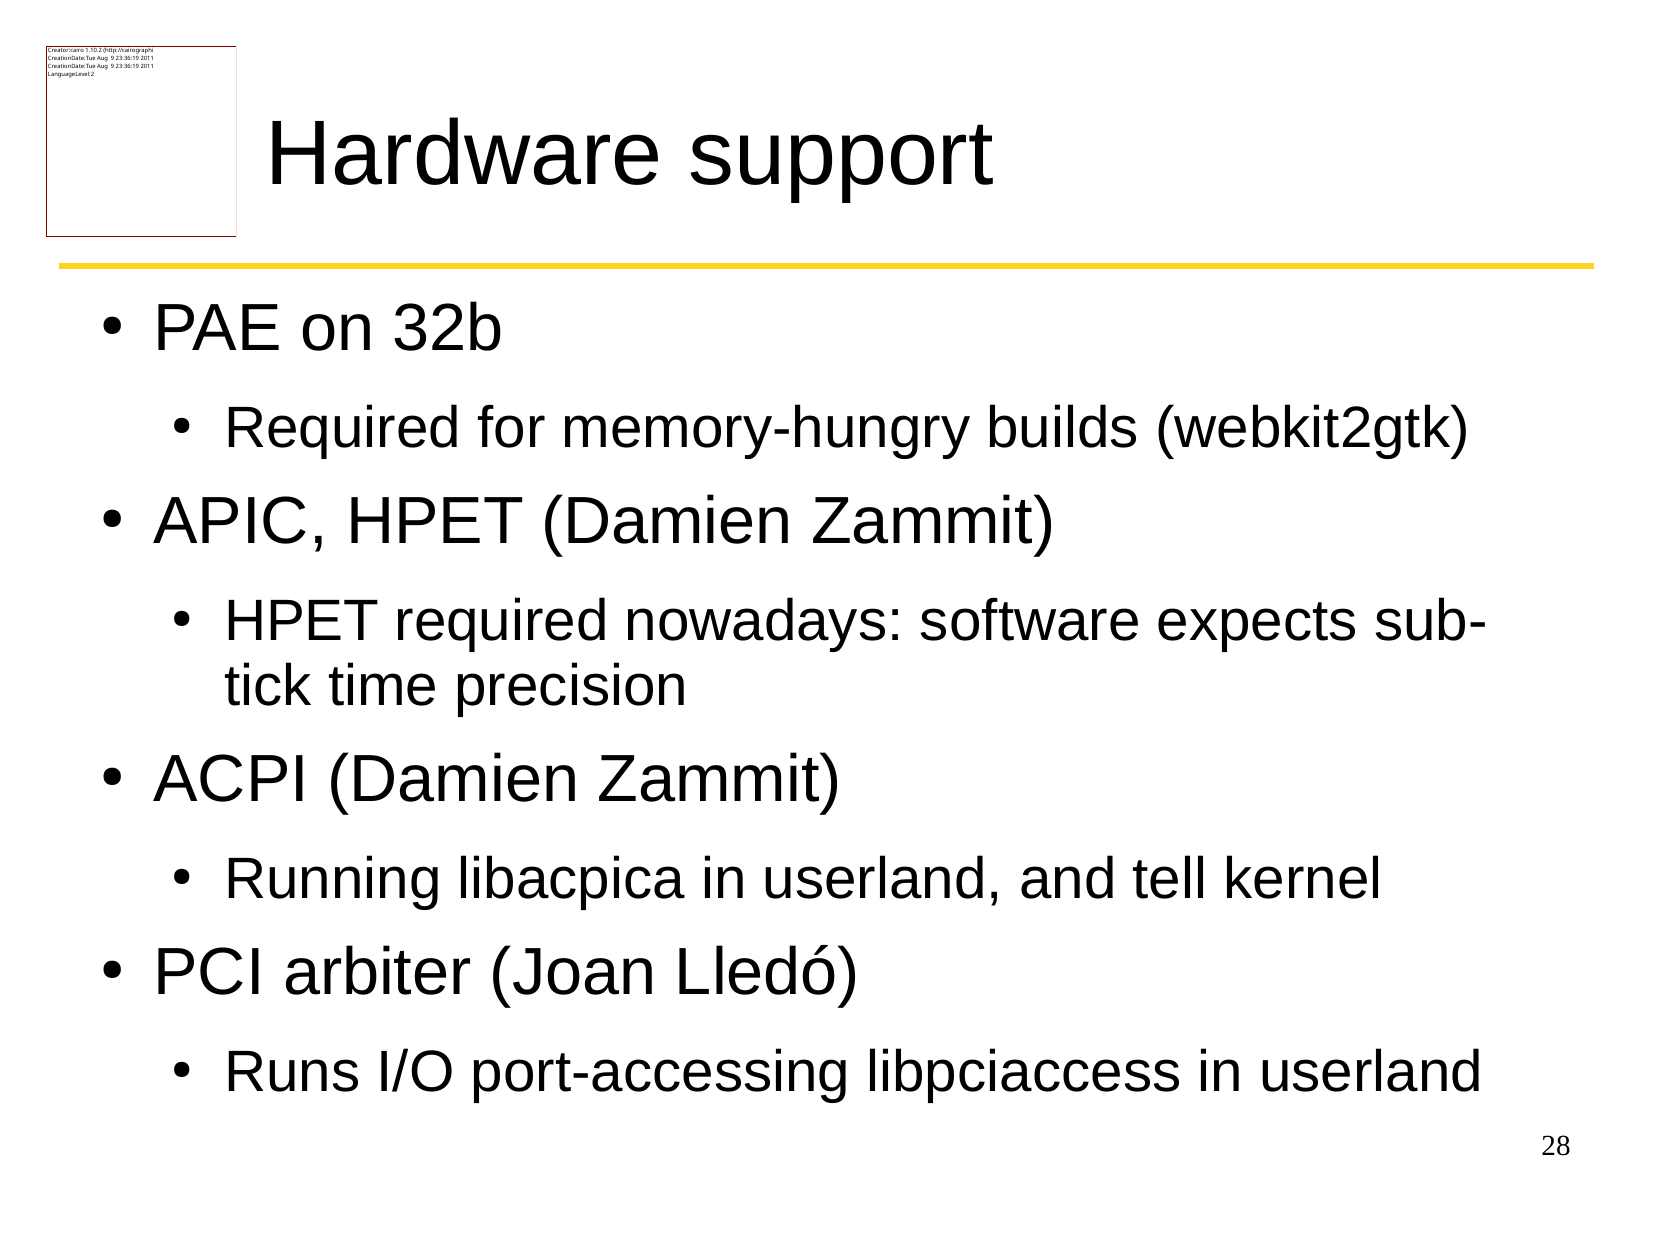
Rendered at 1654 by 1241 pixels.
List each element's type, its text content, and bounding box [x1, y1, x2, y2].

list PAE on 32b Required for memory-hungry builds (webkit2gtk) APIC, HPET (Damien Zammit) HPET required nowadays: software expects sub-tick time precision ACPI (Damien Zammit) Running libacpica in userland, and tell kernel PCI arbiter (Joan Lledó) Runs I/O port-accessing libpciaccess in userland [82, 290, 1571, 1152]
title Hardware support [265, 49, 1571, 257]
